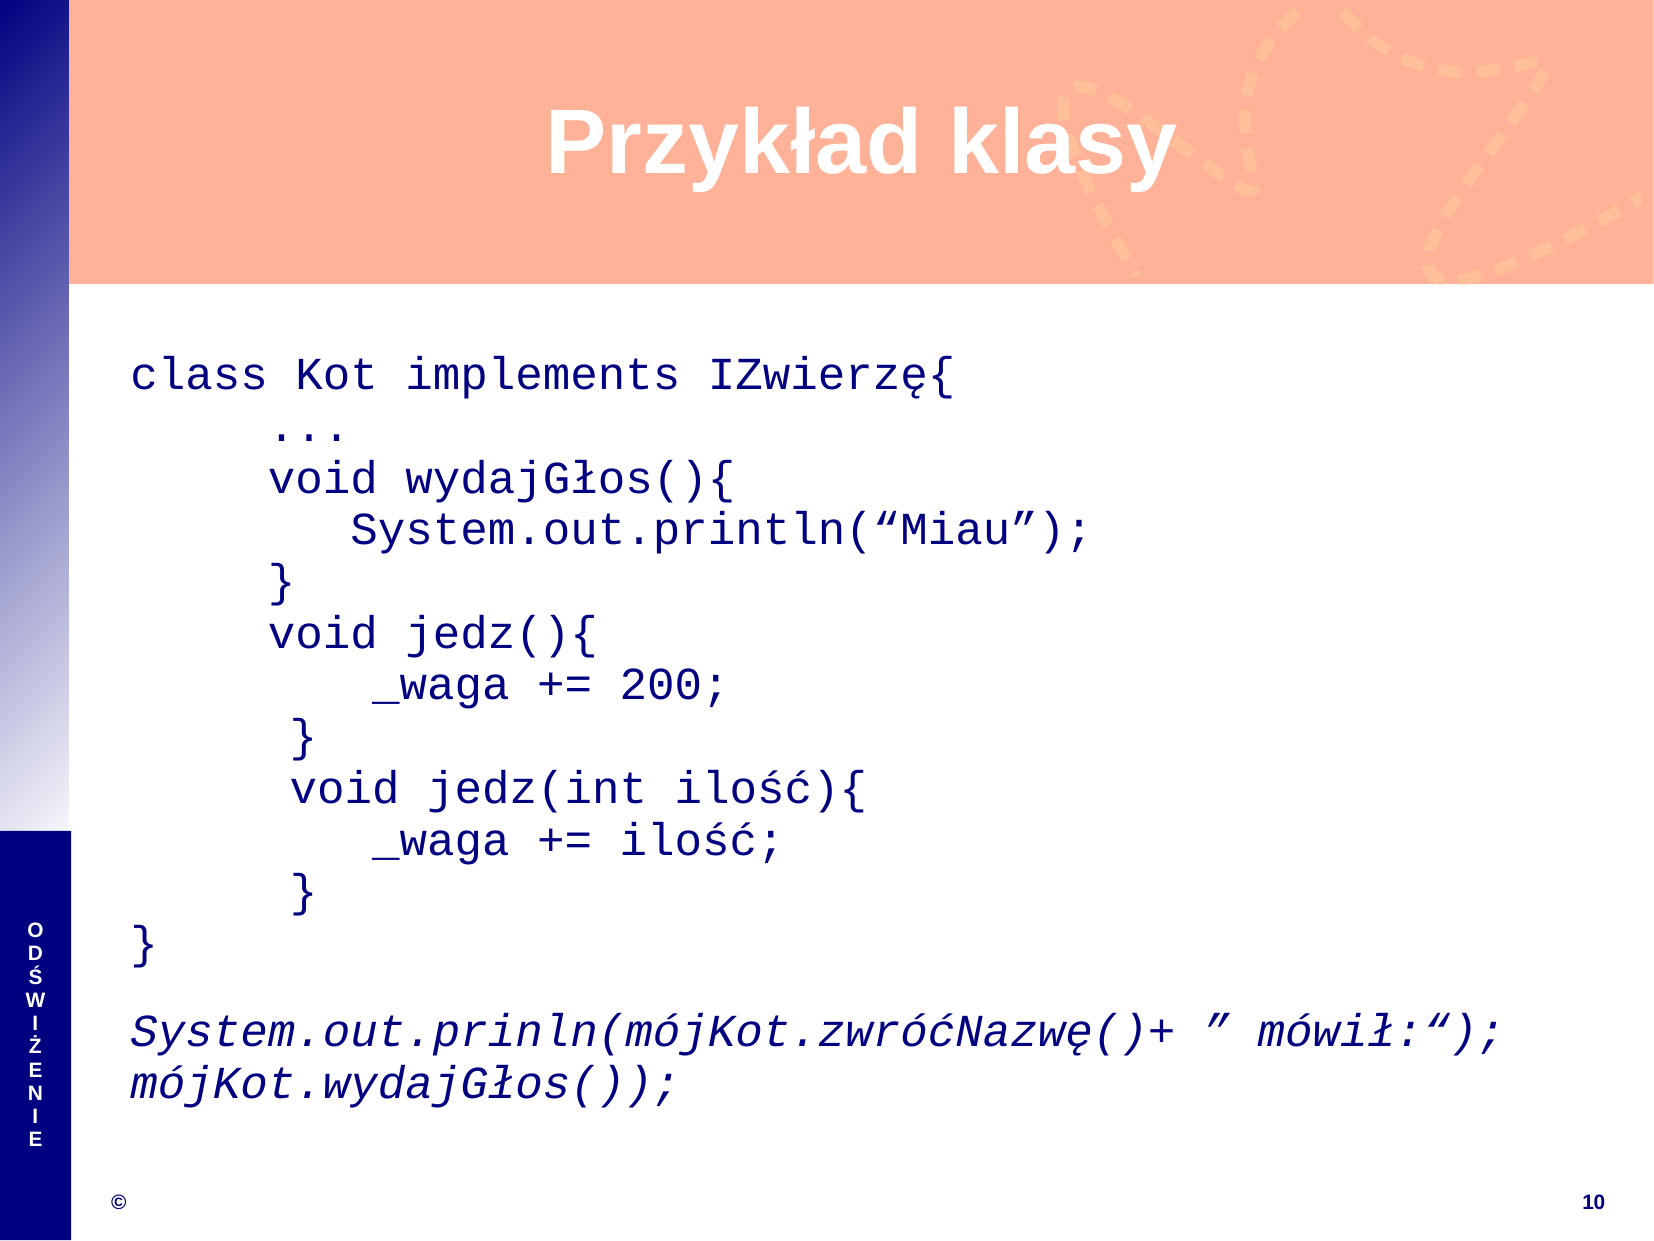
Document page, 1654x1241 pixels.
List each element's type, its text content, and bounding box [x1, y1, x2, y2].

text_box O D Ś W I Ż E N I E [0, 830, 71, 1241]
title Przykład klasy [70, 37, 1654, 246]
list class Kot implements IZwierzę{ ... void wydajGłos(){ System.out.println(“Miau”); } void jedz(){ _waga += 200; } void jedz(int ilość){ _waga += ilość; } } System.out.prinln(mójKot.zwróćNazwę()+ ” mówił:“); mójKot.wydajGłos()); [112, 351, 1612, 1072]
